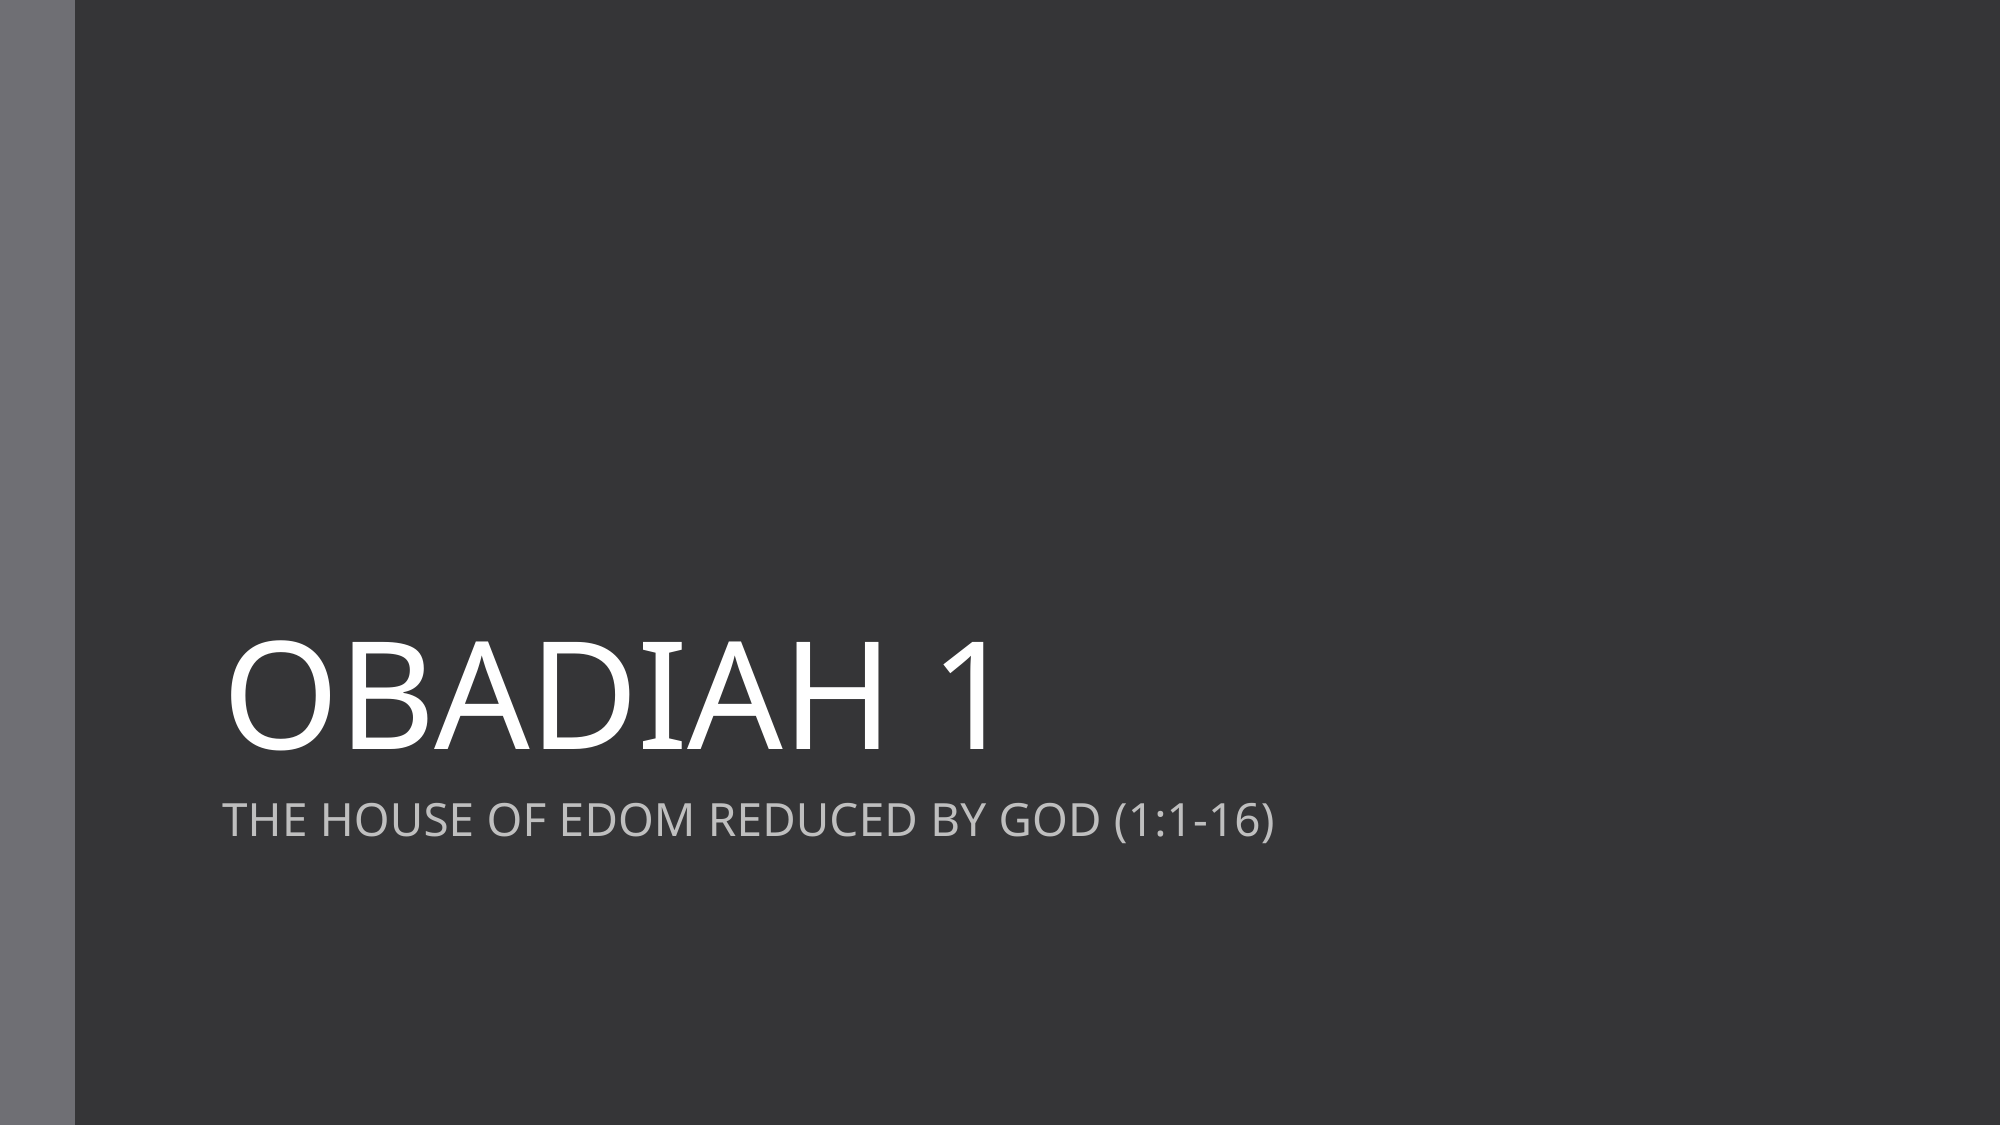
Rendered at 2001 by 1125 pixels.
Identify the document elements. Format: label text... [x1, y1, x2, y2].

subtitle THE HOUSE OF EDOM REDUCED BY GOD (1:1-16) [206, 787, 1752, 1066]
title OBADIAH 1 [206, 124, 1752, 787]
